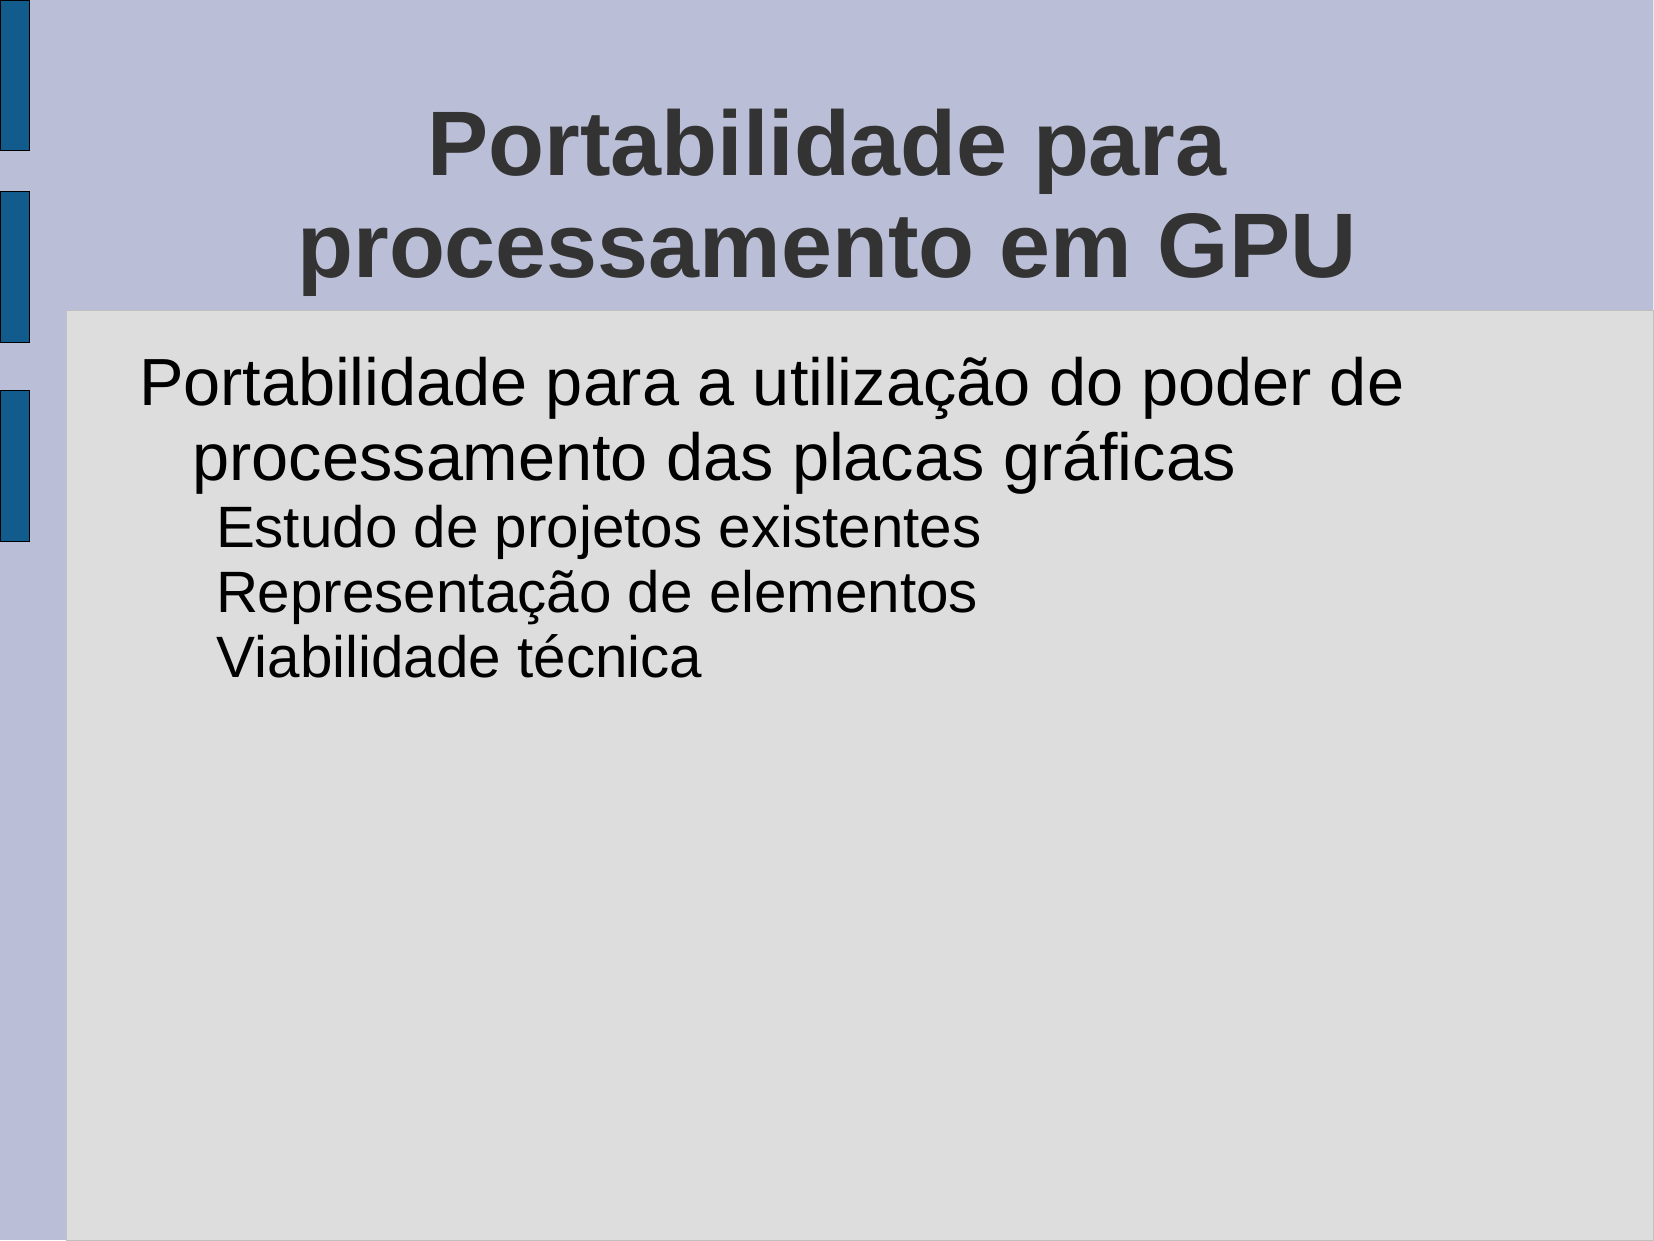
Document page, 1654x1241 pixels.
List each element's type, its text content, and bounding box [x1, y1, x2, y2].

list Portabilidade para a utilização do poder de processamento das placas gráficas Estudo de projetos existentes Representação de elementos Viabilidade técnica [121, 344, 1534, 1127]
title Portabilidade para processamento em GPU [121, 91, 1534, 299]
